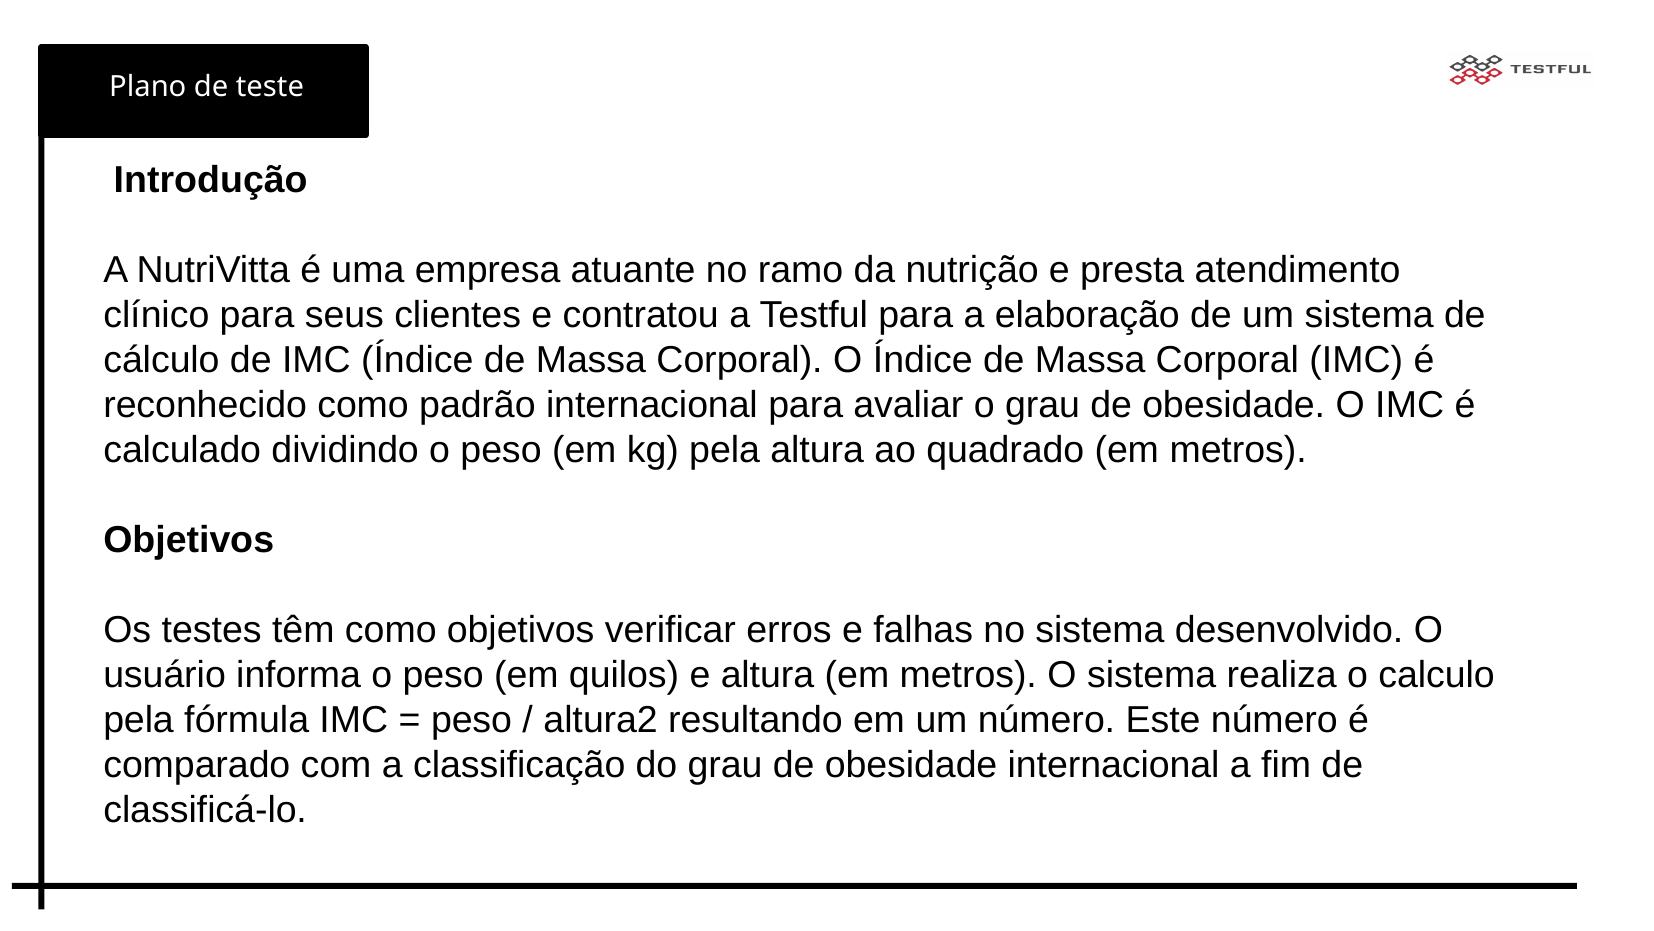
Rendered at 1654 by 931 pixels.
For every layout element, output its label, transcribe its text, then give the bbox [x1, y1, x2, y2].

text_box [41, 47, 366, 136]
text_box Plano de teste [58, 51, 355, 119]
picture [1446, 51, 1595, 89]
text_box Introdução A NutriVitta é uma empresa atuante no ramo da nutrição e presta atendimento clínico para seus clientes e contratou a Testful para a elaboração de um sistema de cálculo de IMC (Índice de Massa Corporal). O Índice de Massa Corporal (IMC) é reconhecido como padrão internacional para avaliar o grau de obesidade. O IMC é calculado dividindo o peso (em kg) pela altura ao quadrado (em metros). Objetivos Os testes têm como objetivos verificar erros e falhas no sistema desenvolvido. O usuário informa o peso (em quilos) e altura (em metros). O sistema realiza o calculo pela fórmula IMC = peso / altura2 resultando em um número. Este número é comparado com a classificação do grau de obesidade internacional a fim de classificá-lo. [88, 147, 1624, 680]
